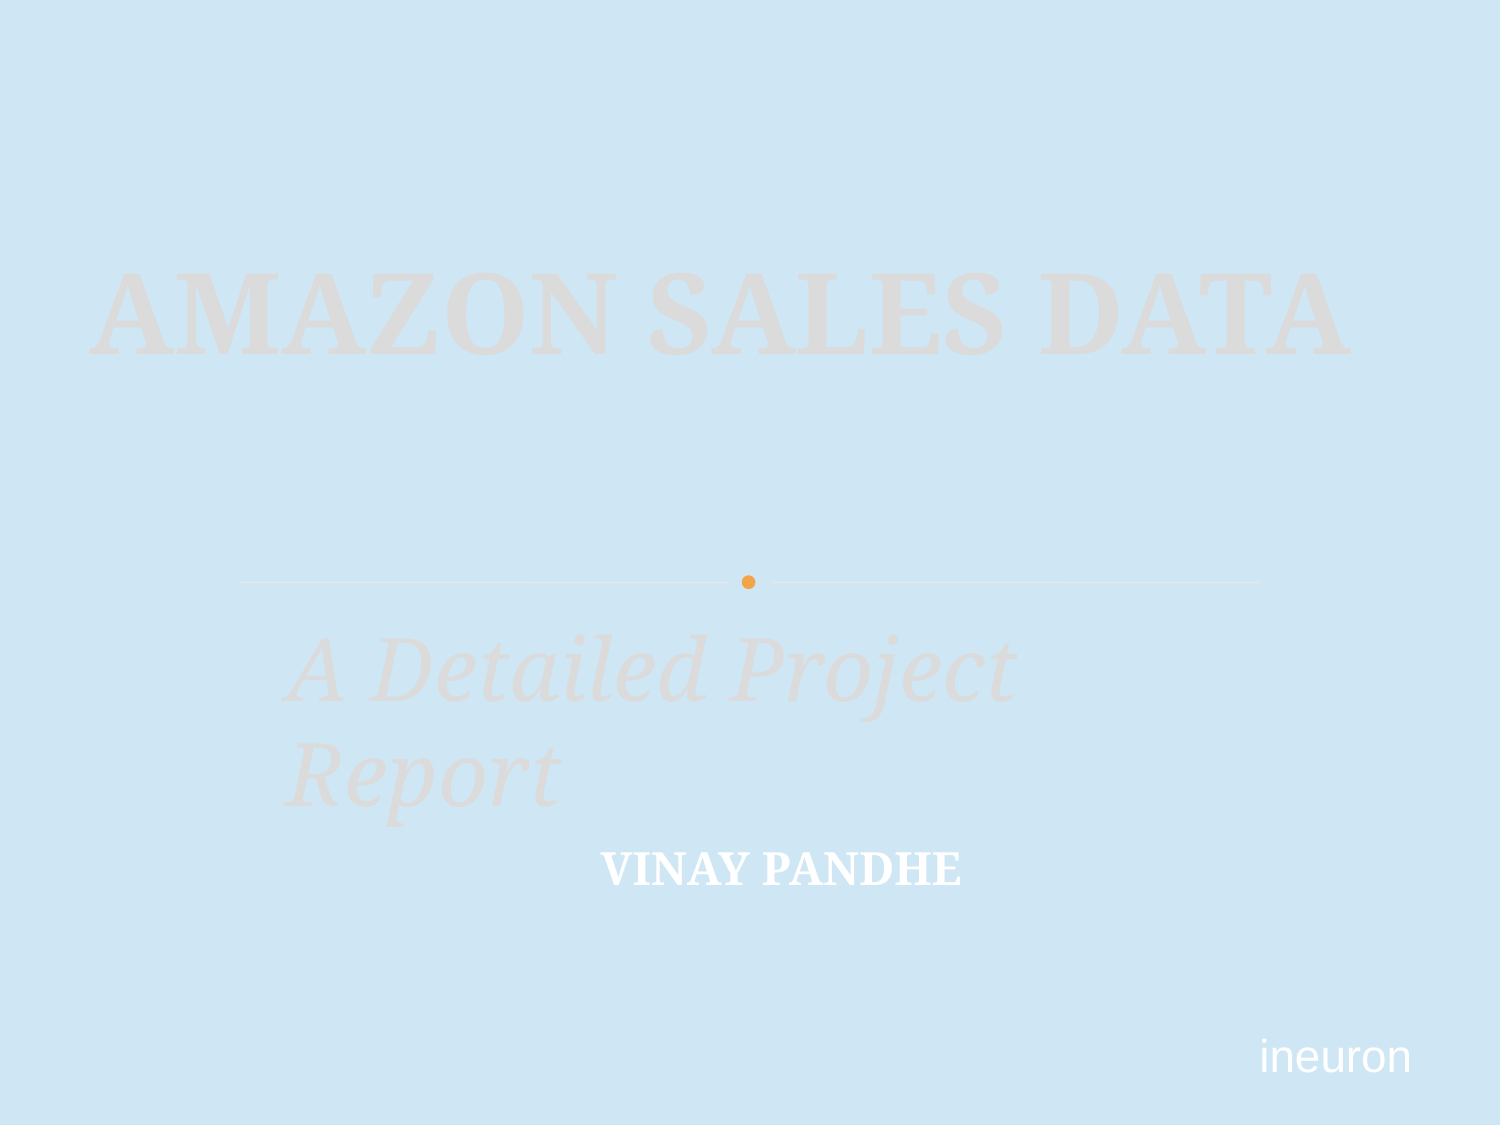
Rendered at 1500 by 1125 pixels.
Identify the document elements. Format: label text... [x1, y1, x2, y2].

text_box VINAY PANDHE [99, 832, 1463, 961]
subtitle A Detailed Project Report [271, 606, 1252, 795]
title AMAZON SALES DATA [75, 235, 1438, 561]
text_box ineuron [1218, 1019, 1454, 1078]
